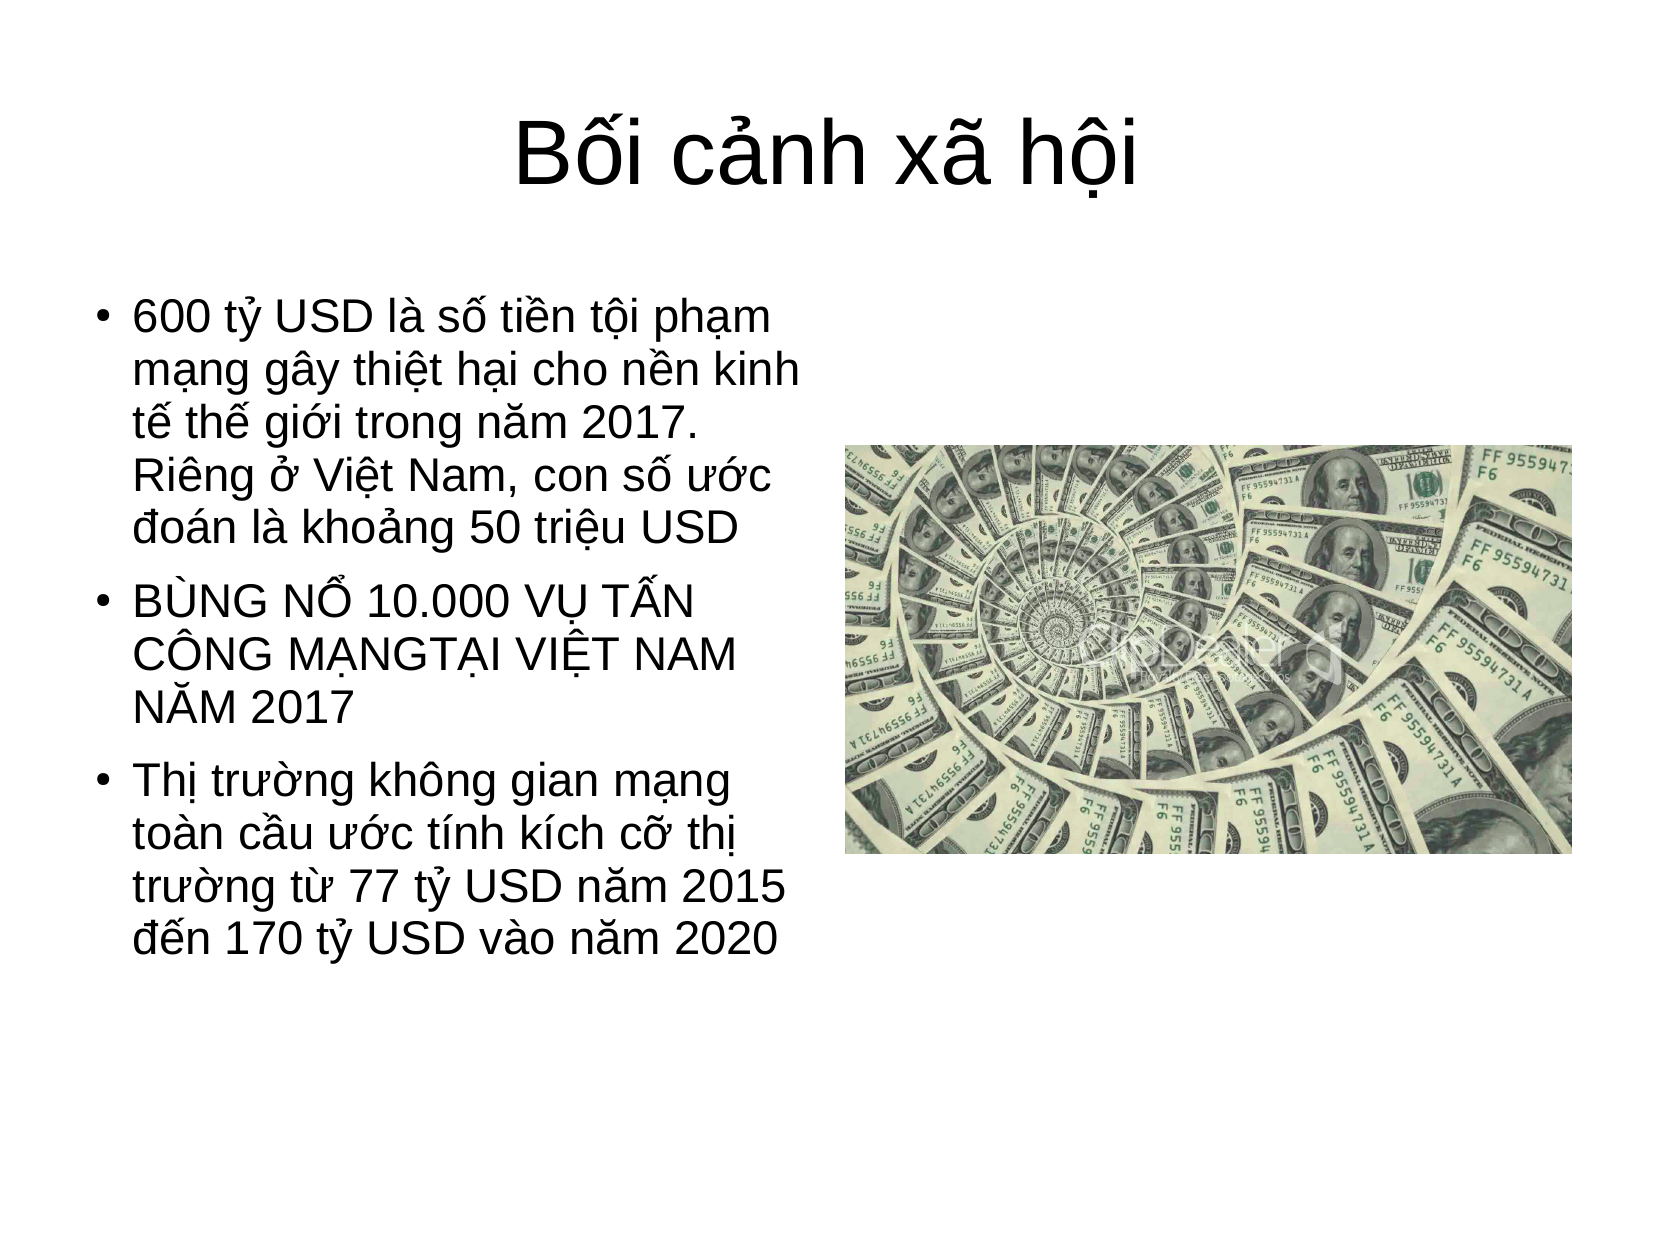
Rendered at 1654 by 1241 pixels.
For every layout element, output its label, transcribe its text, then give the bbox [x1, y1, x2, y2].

title Bối cảnh xã hội [82, 49, 1571, 257]
picture [845, 445, 1572, 854]
list 600 tỷ USD là số tiền tội phạm mạng gây thiệt hại cho nền kinh tế thế giới trong năm 2017. Riêng ở Việt Nam, con số ước đoán là khoảng 50 triệu USD BÙNG NỔ 10.000 VỤ TẤN CÔNG MẠNGTẠI VIỆT NAM NĂM 2017 Thị trường không gian mạng toàn cầu ước tính kích cỡ thị trường từ 77 tỷ USD năm 2015 đến 170 tỷ USD vào năm 2020 [82, 290, 809, 1010]
